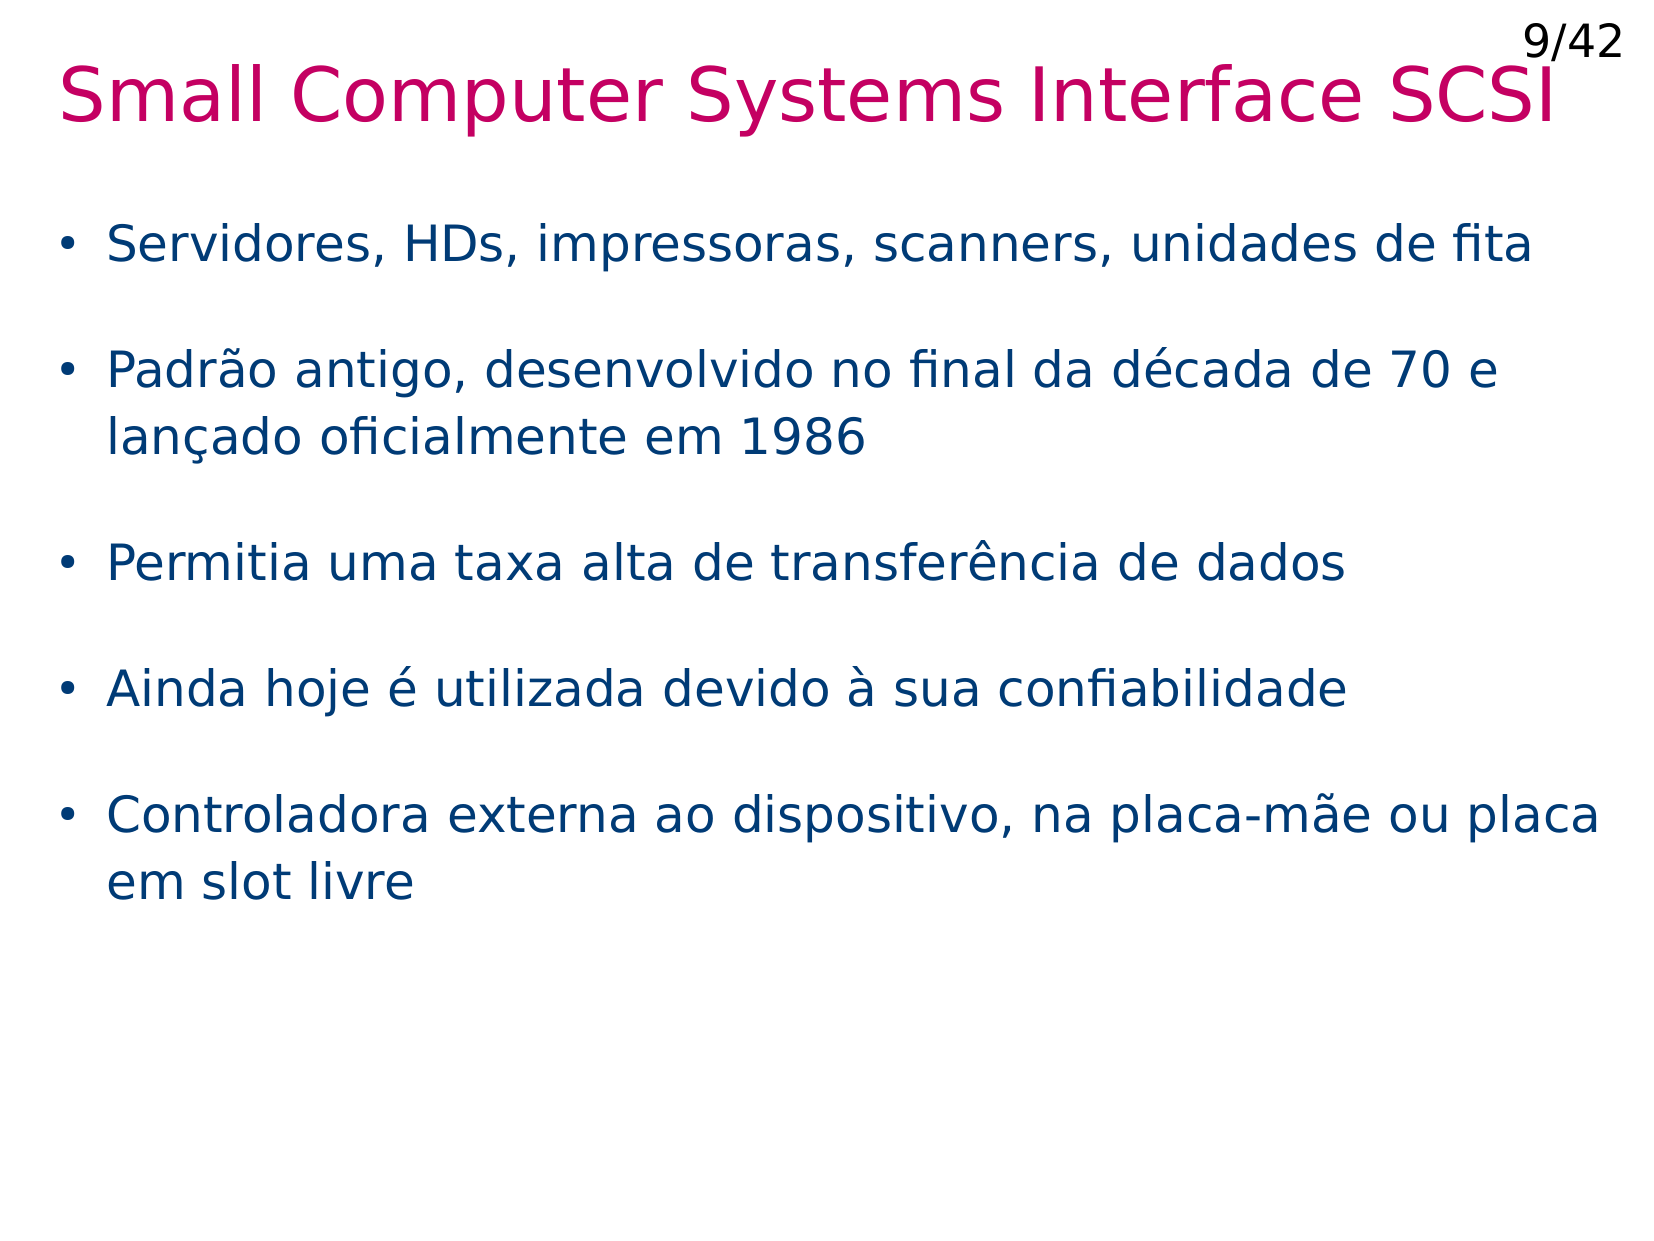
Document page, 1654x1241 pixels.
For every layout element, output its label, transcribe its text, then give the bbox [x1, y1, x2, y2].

title Small Computer Systems Interface SCSI [59, 29, 1625, 148]
list Servidores, HDs, impressoras, scanners, unidades de fita Padrão antigo, desenvolvido no final da década de 70 e lançado oficialmente em 1986 Permitia uma taxa alta de transferência de dados Ainda hoje é utilizada devido à sua confiabilidade Controladora externa ao dispositivo, na placa-mãe ou placa em slot livre [59, 206, 1625, 1211]
